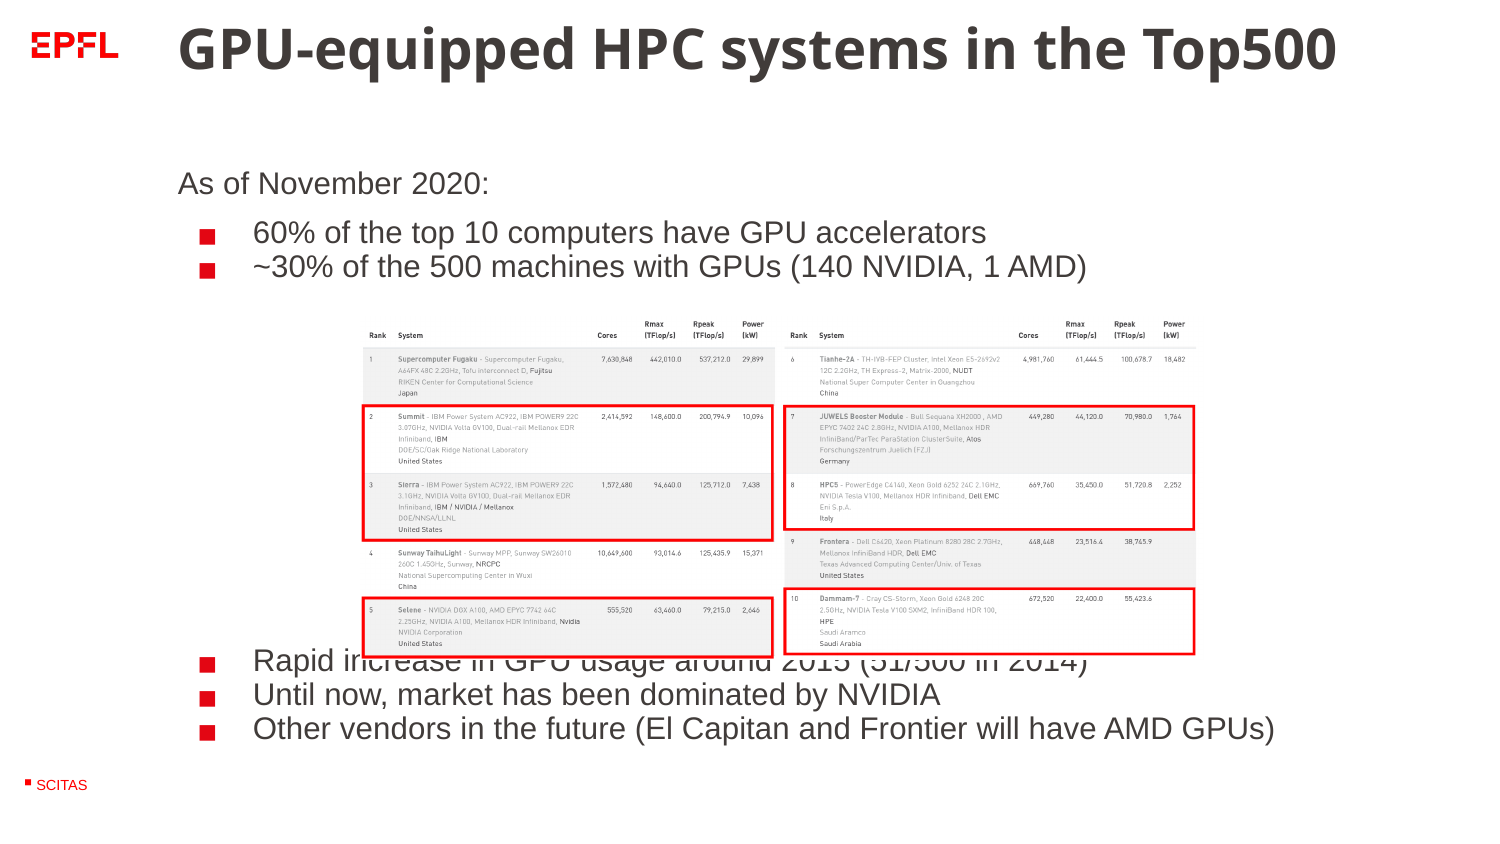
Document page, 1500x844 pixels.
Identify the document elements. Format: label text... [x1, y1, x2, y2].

list As of November 2020: 60% of the top 10 computers have GPU accelerators ~30% of the 500 machines with GPUs (140 NVIDIA, 1 AMD) Rapid increase in GPU usage around 2015 (51/500 in 2014) Until now, market has been dominated by NVIDIA Other vendors in the future (El Capitan and Frontier will have AMD GPUs) [148, 198, 1416, 844]
picture [360, 316, 1204, 660]
title GPU-equipped HPC systems in the Top500 [148, 21, 1416, 198]
picture [21, 21, 129, 69]
